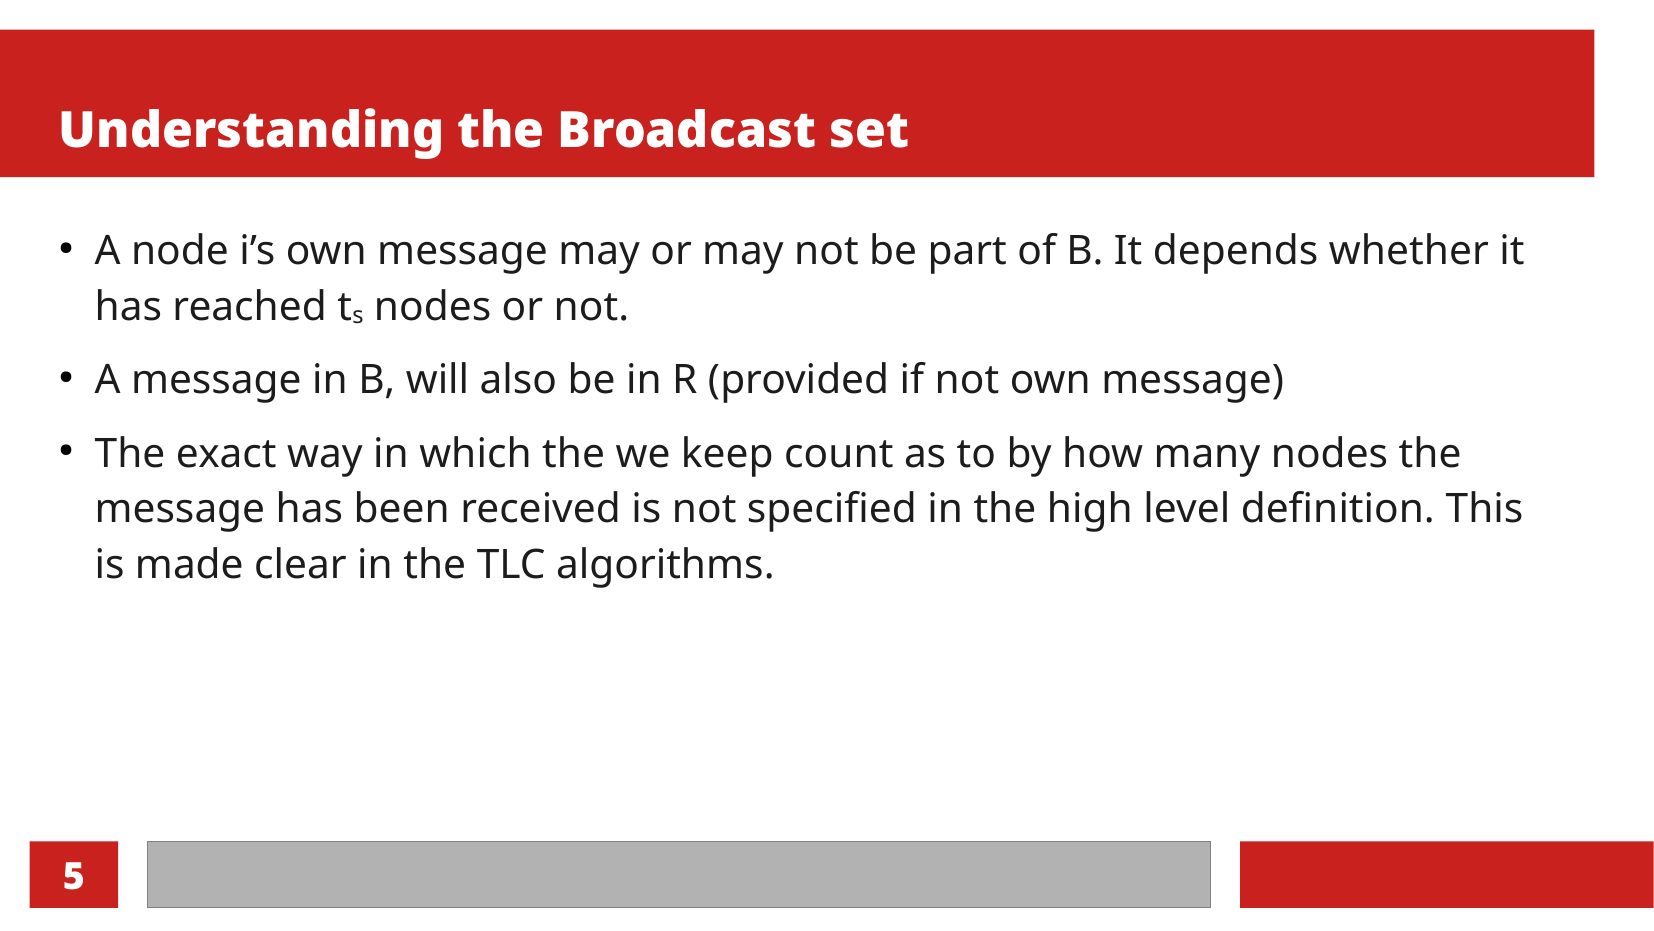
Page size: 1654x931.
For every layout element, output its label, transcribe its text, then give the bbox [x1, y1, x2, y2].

list A node i’s own message may or may not be part of B. It depends whether it has reached ts nodes or not. A message in B, will also be in R (provided if not own message) The exact way in which the we keep count as to by how many nodes the message has been received is not specified in the high level definition. This is made clear in the TLC algorithms. [59, 221, 1565, 798]
title Understanding the Broadcast set [59, 44, 1595, 163]
